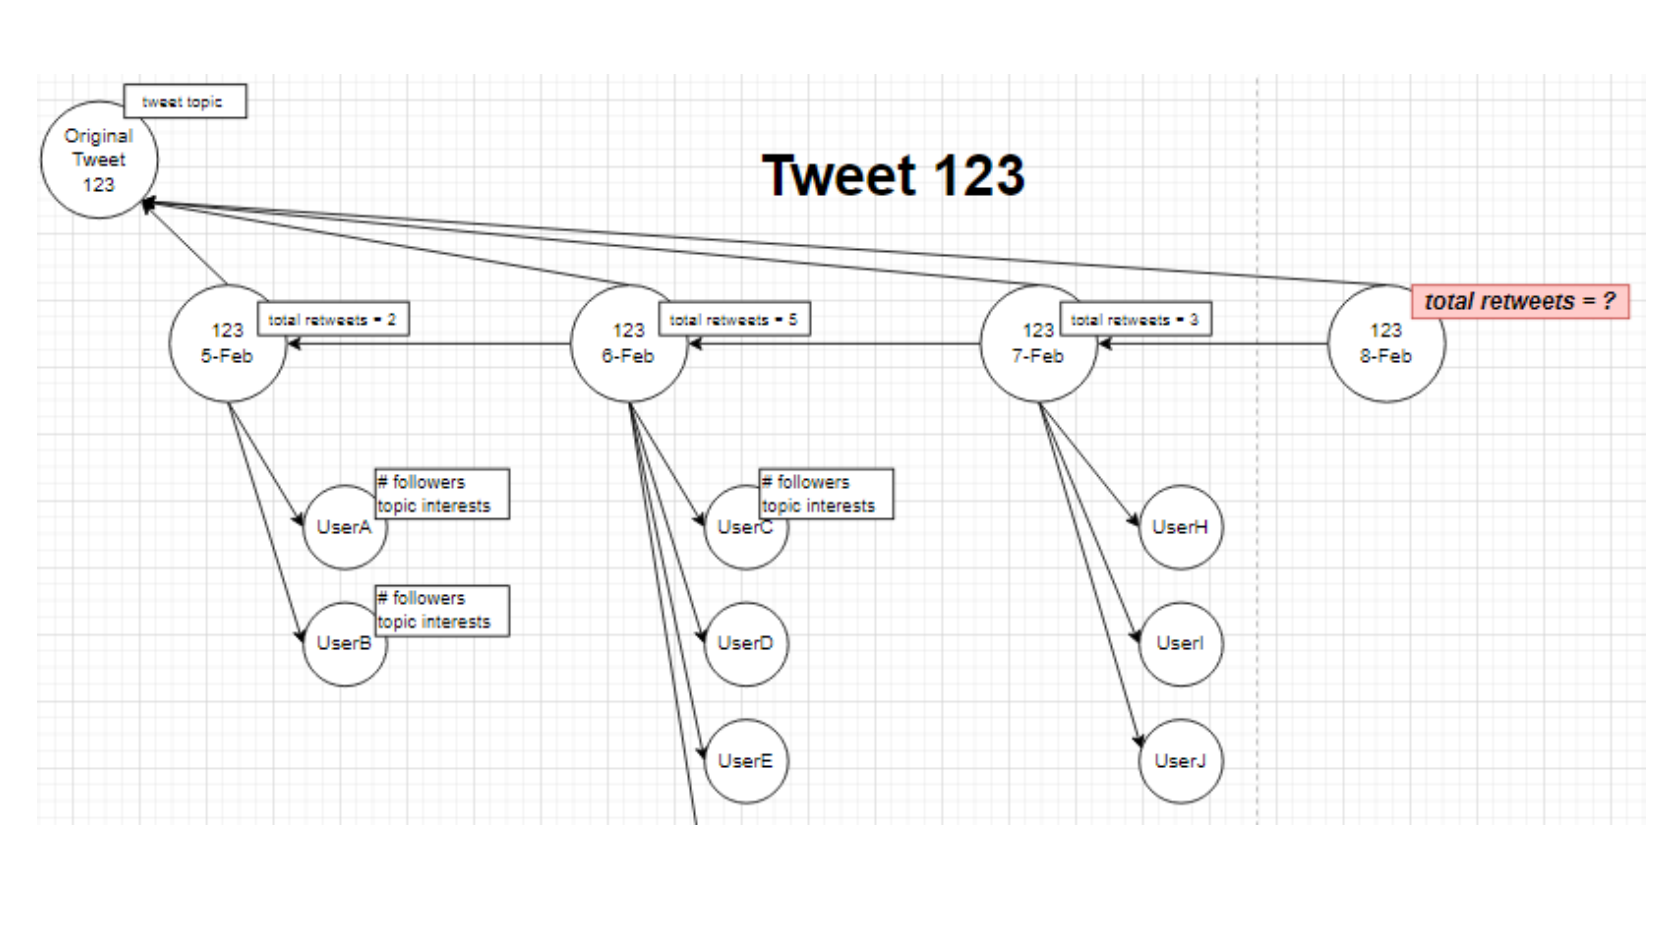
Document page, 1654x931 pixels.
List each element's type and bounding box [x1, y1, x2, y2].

picture [37, 74, 1646, 826]
